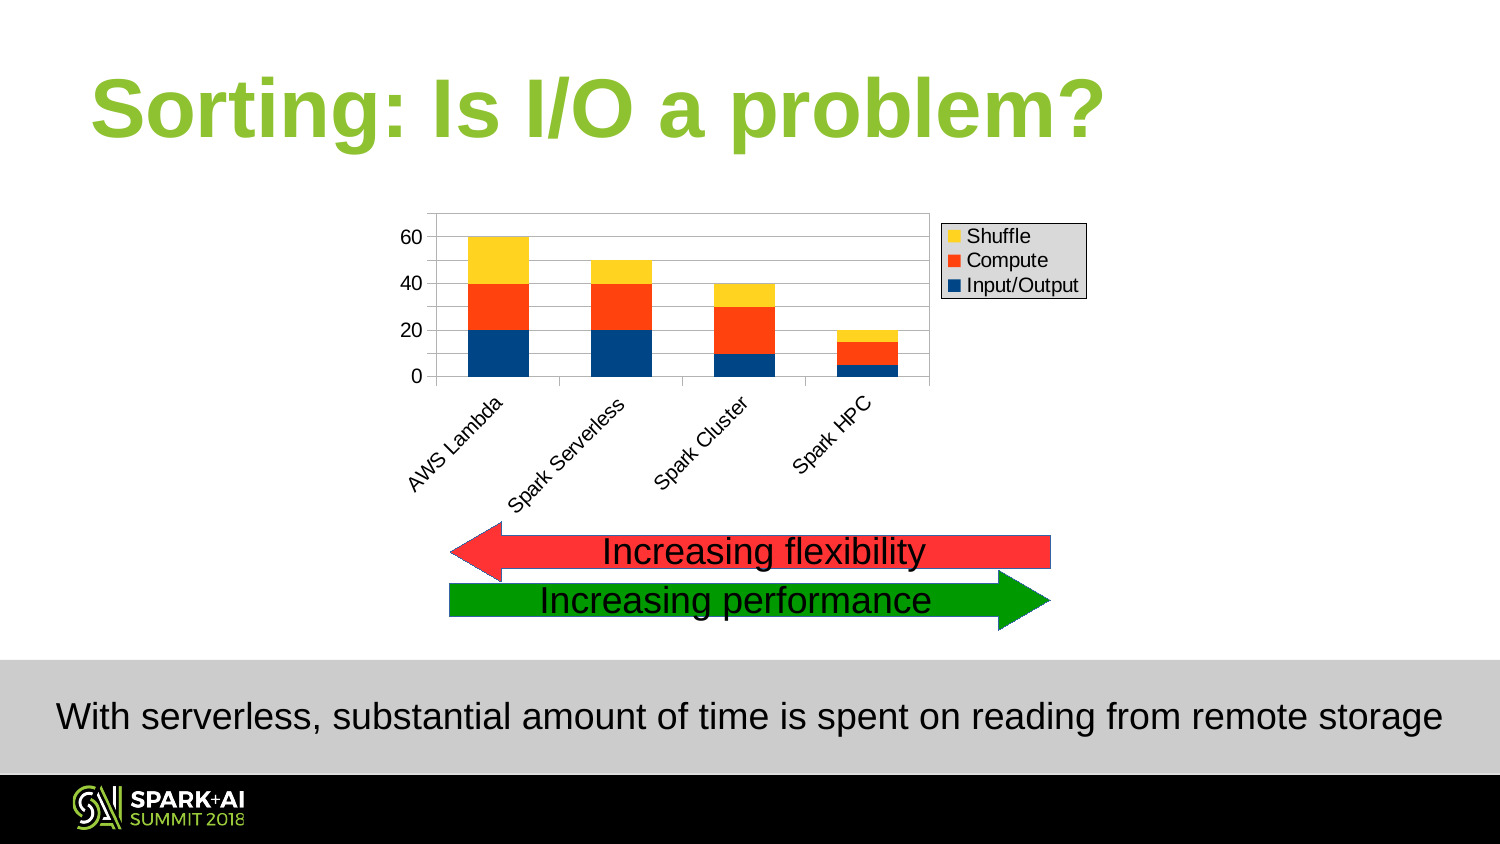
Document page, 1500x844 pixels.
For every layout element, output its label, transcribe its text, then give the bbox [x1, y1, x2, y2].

chart [385, 207, 1101, 526]
title Sorting: Is I/O a problem? [75, 33, 1426, 175]
text_box Increasing performance [449, 570, 1051, 631]
text_box With serverless, substantial amount of time is spent on reading from remote storage [0, 659, 1500, 774]
text_box Increasing flexibility [450, 521, 1051, 582]
